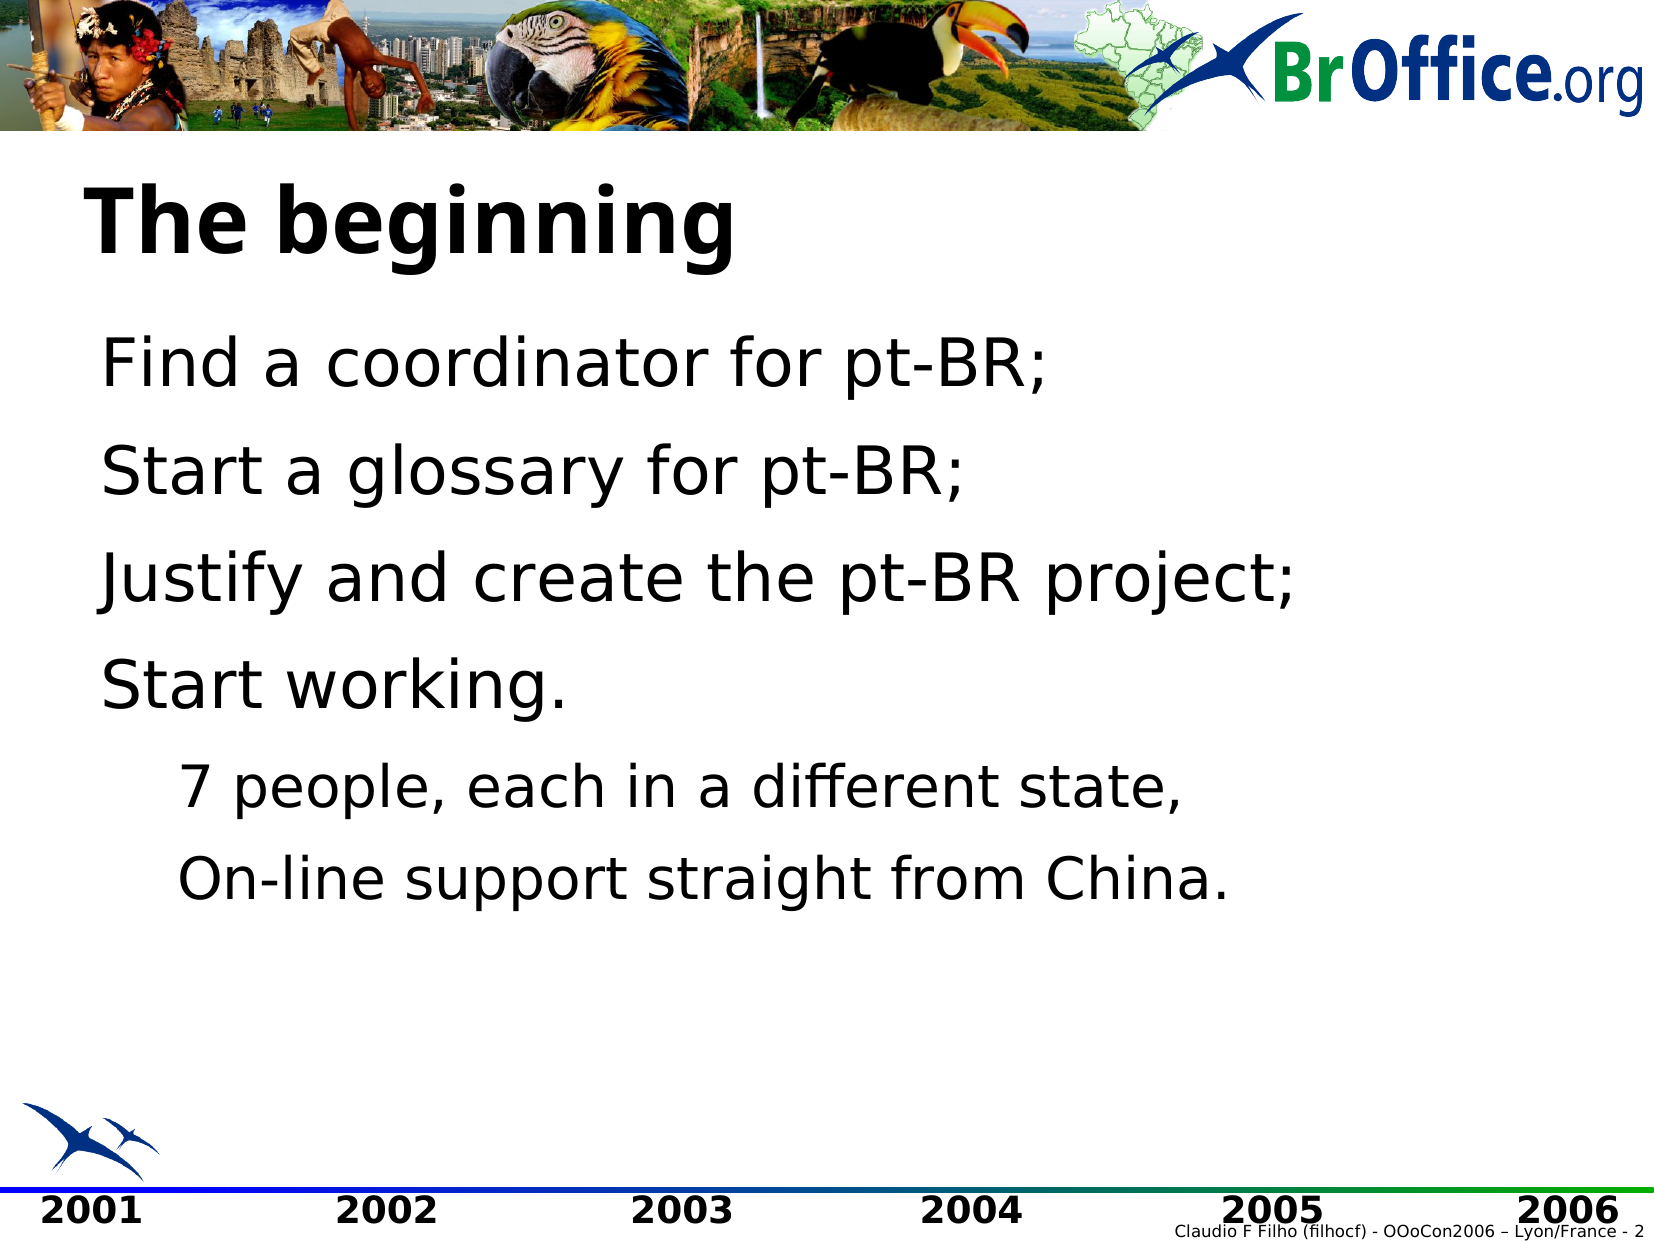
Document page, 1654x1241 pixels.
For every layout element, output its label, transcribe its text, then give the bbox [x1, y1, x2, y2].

title The beginning [82, 159, 1571, 278]
text_box 2001 [17, 1181, 166, 1240]
picture [0, 0, 1642, 131]
text_box 2004 [897, 1181, 1046, 1240]
text_box 2006 [1494, 1181, 1642, 1240]
text_box 2002 [312, 1181, 461, 1240]
picture [22, 1103, 160, 1182]
text_box 2003 [608, 1181, 756, 1240]
list Find a coordinator for pt-BR; Start a glossary for pt-BR; Justify and create the pt-BR project; Start working. 7 people, each in a different state, On-line support straight from China. [82, 324, 1571, 1109]
text_box 2005 [1198, 1181, 1347, 1240]
